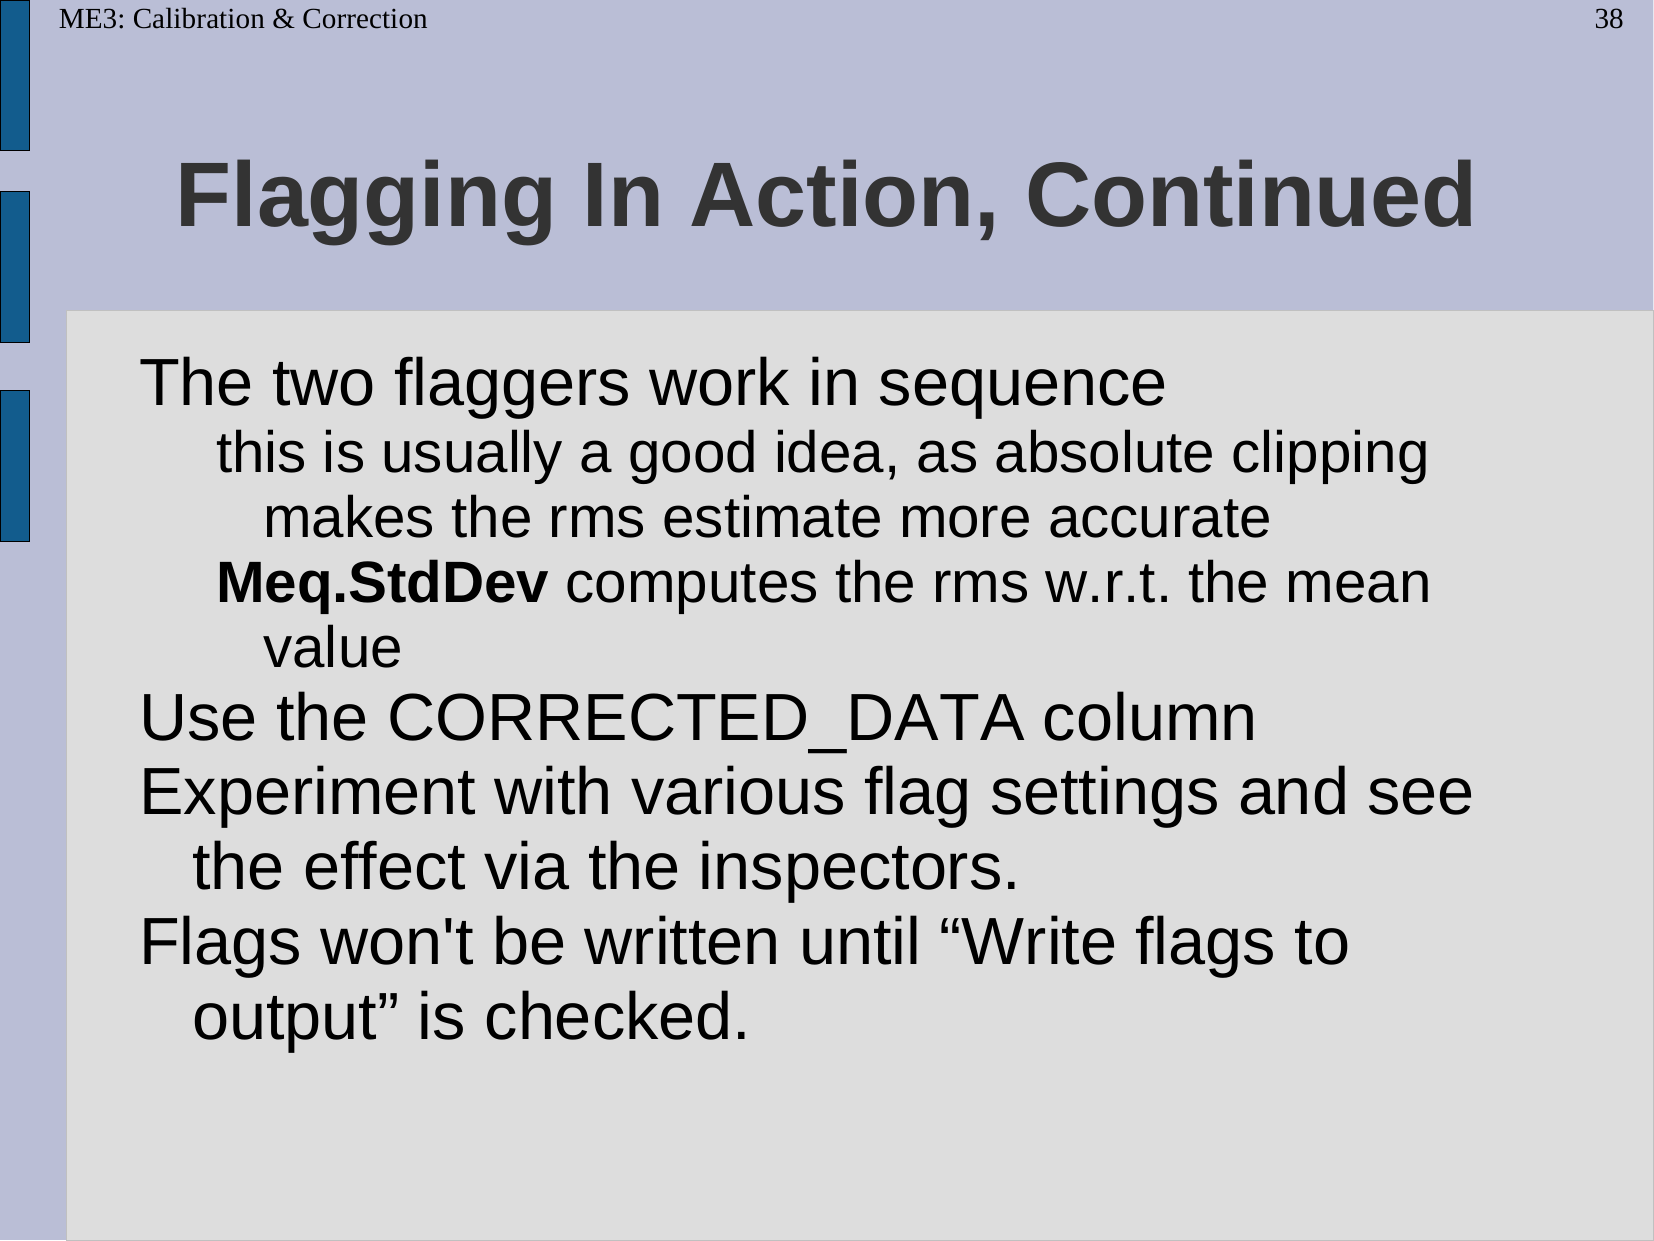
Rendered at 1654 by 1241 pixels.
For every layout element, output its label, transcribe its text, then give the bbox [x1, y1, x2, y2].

title Flagging In Action, Continued [121, 87, 1534, 302]
list The two flaggers work in sequence this is usually a good idea, as absolute clipping makes the rms estimate more accurate Meq.StdDev computes the rms w.r.t. the mean value Use the CORRECTED_DATA column Experiment with various flag settings and see the effect via the inspectors. Flags won't be written until “Write flags to output” is checked. [121, 344, 1534, 1151]
